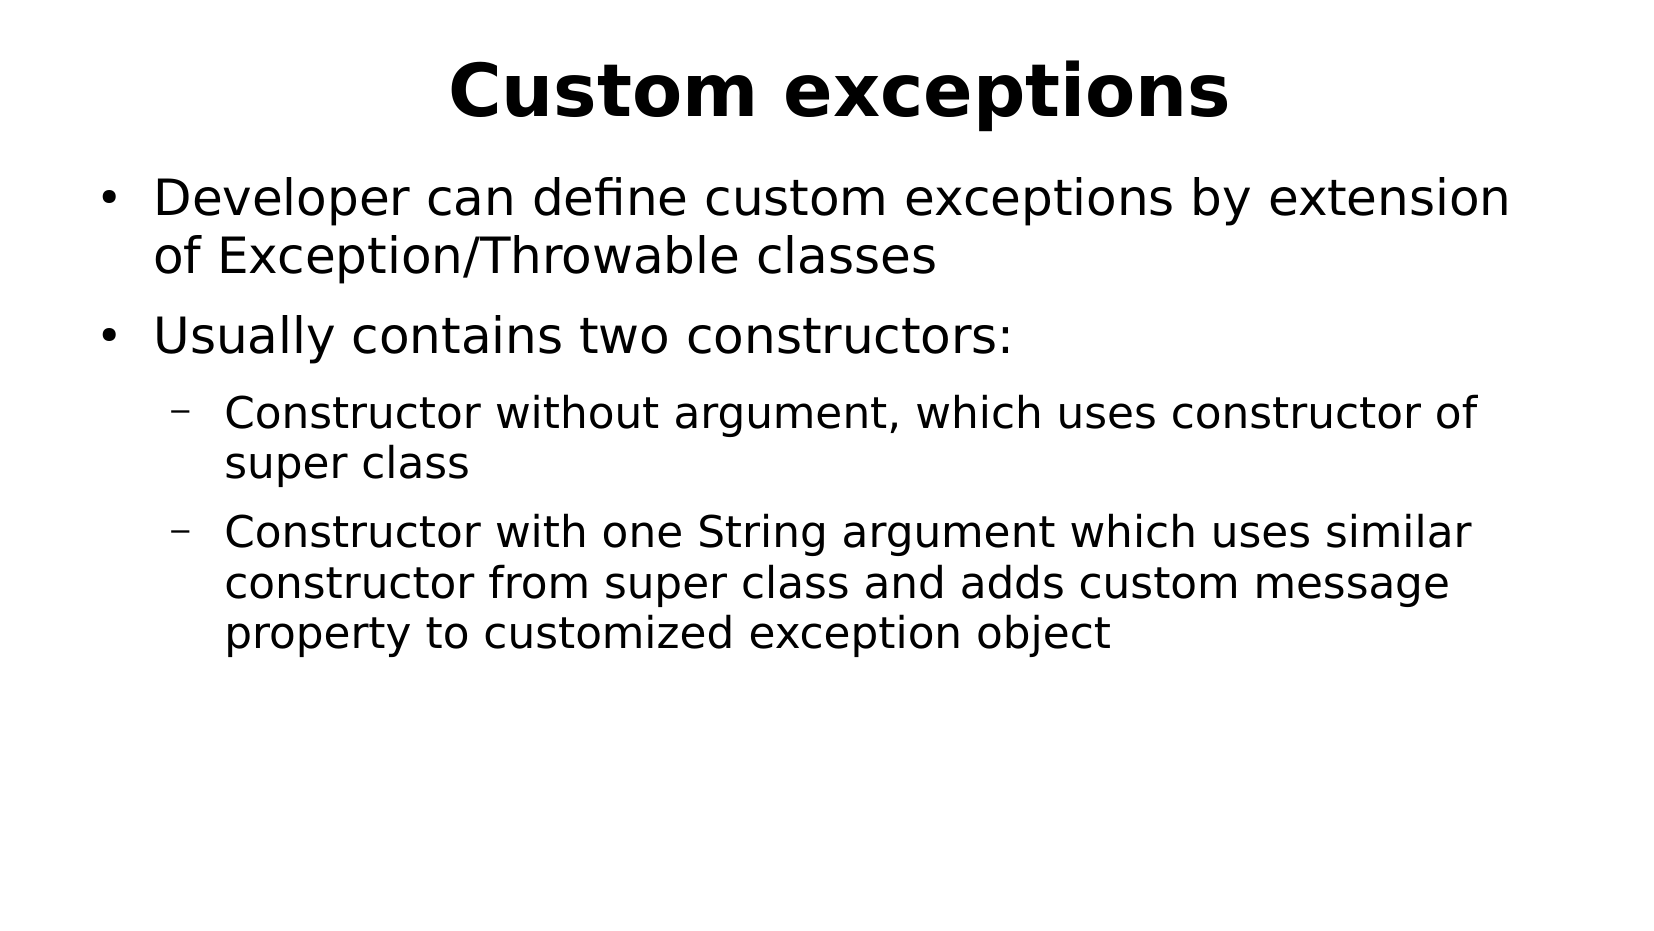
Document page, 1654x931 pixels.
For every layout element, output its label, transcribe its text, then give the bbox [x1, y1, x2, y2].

list Developer can define custom exceptions by extension of Exception/Throwable classes Usually contains two constructors: Constructor without argument, which uses constructor of super class Constructor with one String argument which uses similar constructor from super class and adds custom message property to customized exception object [82, 168, 1538, 889]
title Custom exceptions [82, 37, 1571, 147]
